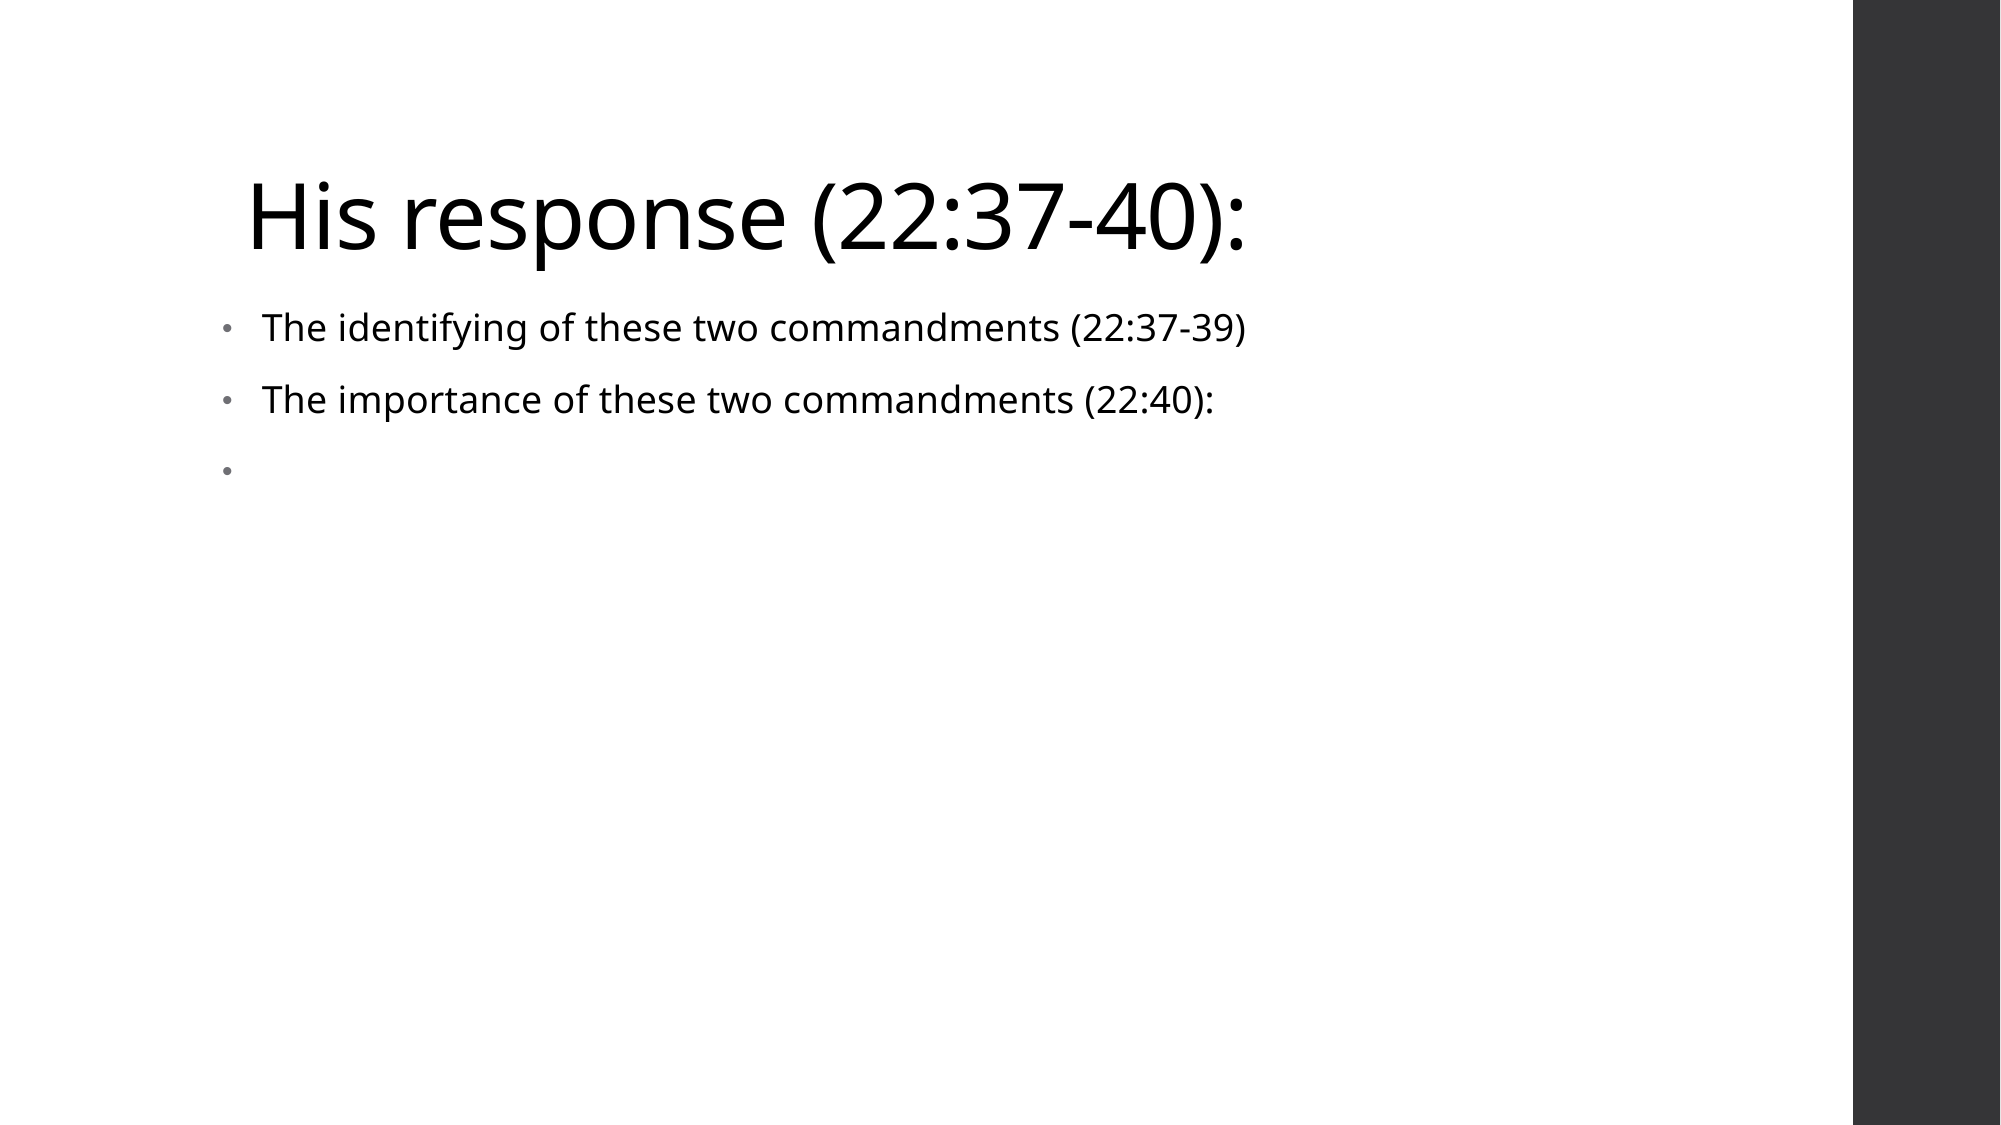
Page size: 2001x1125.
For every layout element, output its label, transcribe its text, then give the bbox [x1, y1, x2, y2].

title His response (22:37-40): [206, 60, 1797, 278]
list The identifying of these two commandments (22:37-39) The importance of these two commandments (22:40): [206, 299, 1617, 1014]
